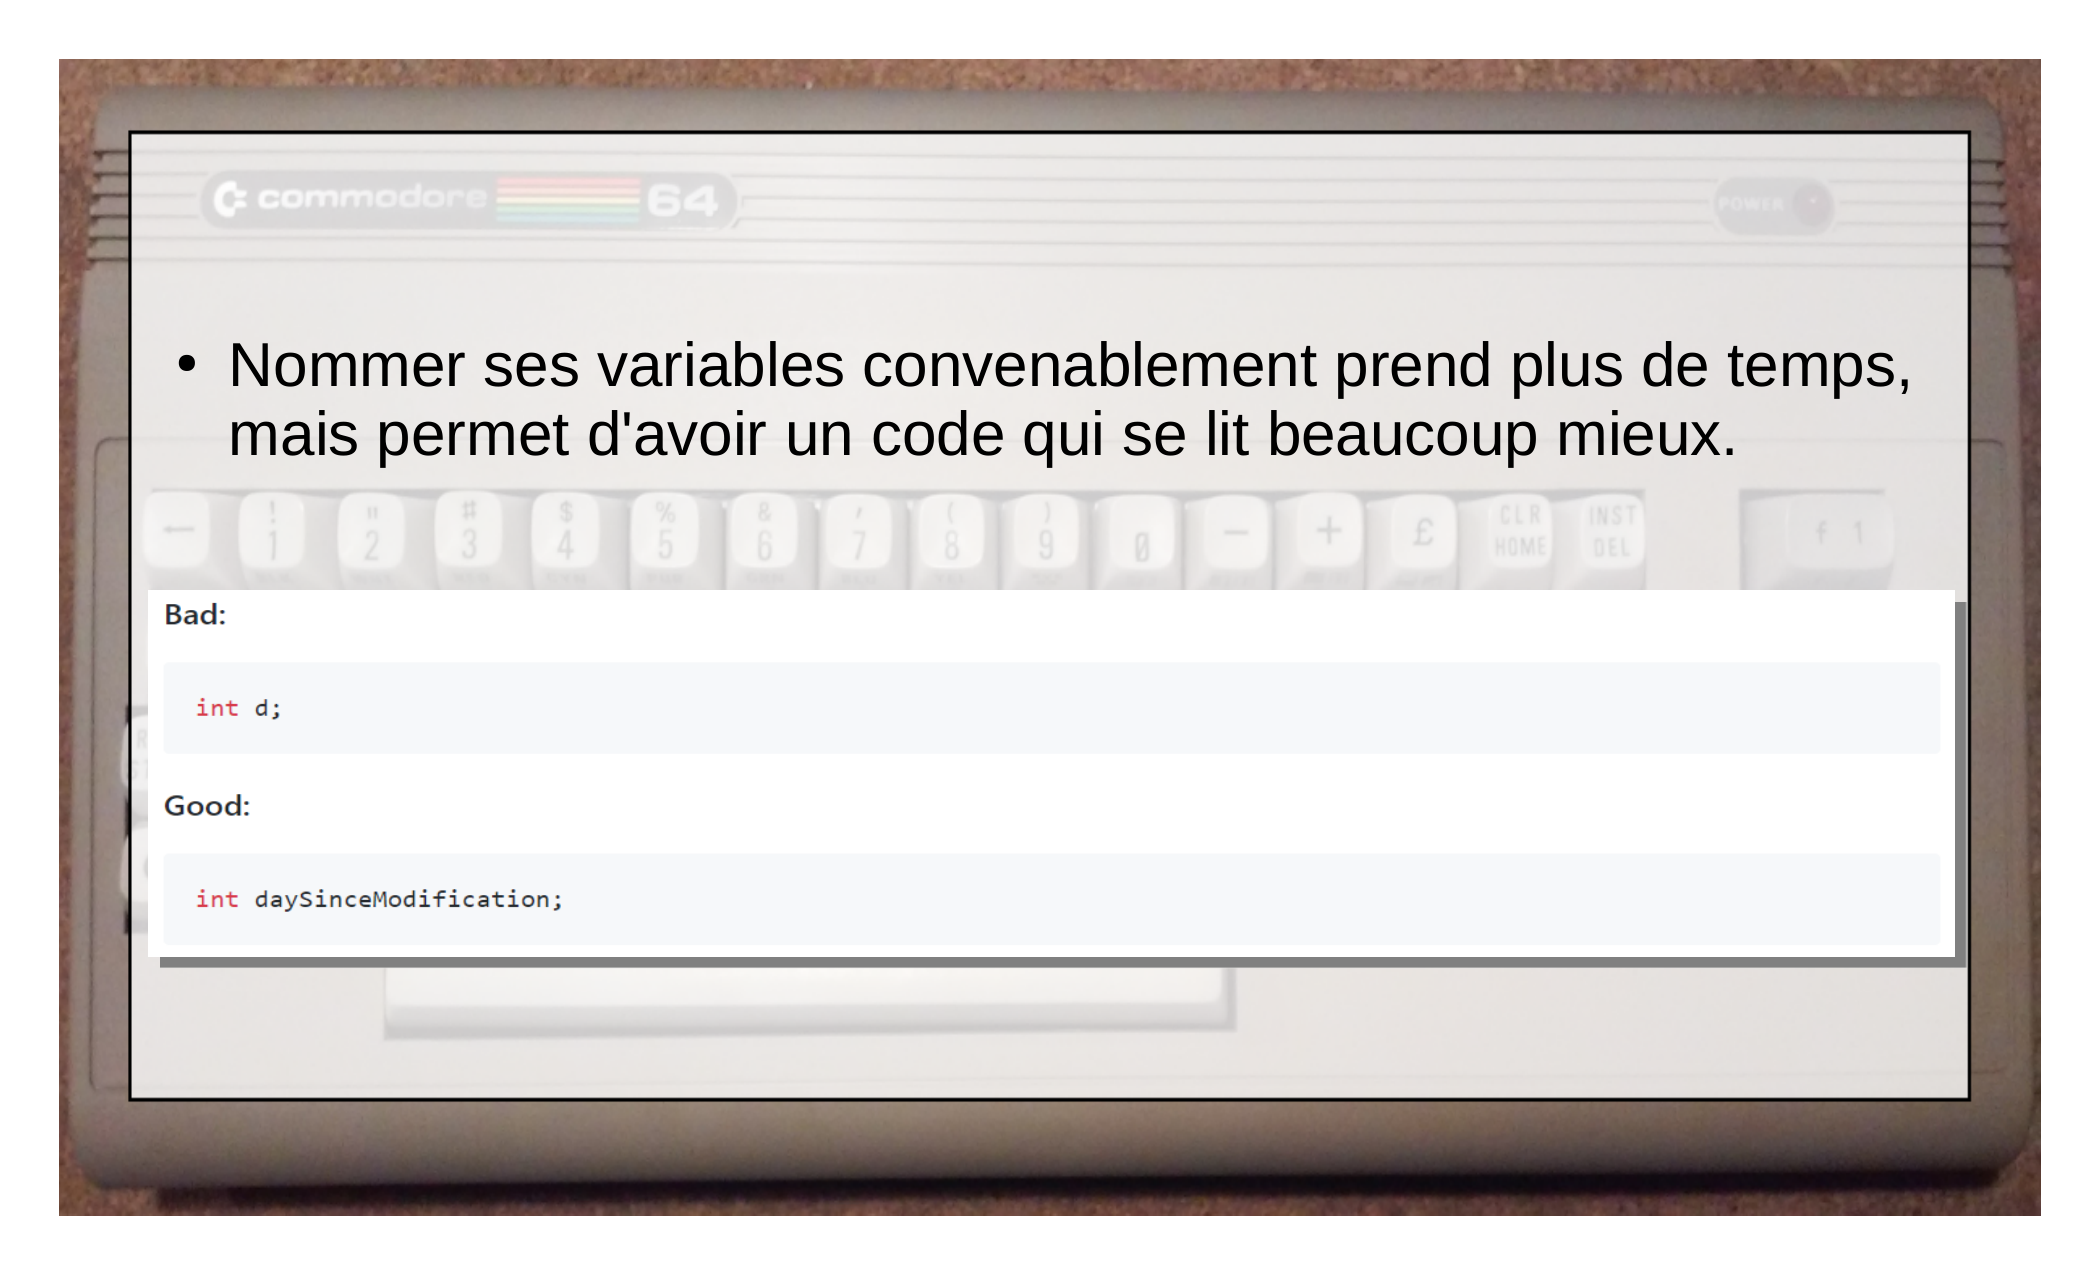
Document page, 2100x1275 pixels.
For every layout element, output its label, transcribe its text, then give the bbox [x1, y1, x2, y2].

list Nommer ses variables convenablement prend plus de temps, mais permet d'avoir un code qui se lit beaucoup mieux. [158, 957, 1942, 1094]
picture [59, 59, 2041, 1216]
list Nommer ses variables convenablement prend plus de temps, mais permet d'avoir un code qui se lit beaucoup mieux. [158, 329, 1942, 590]
